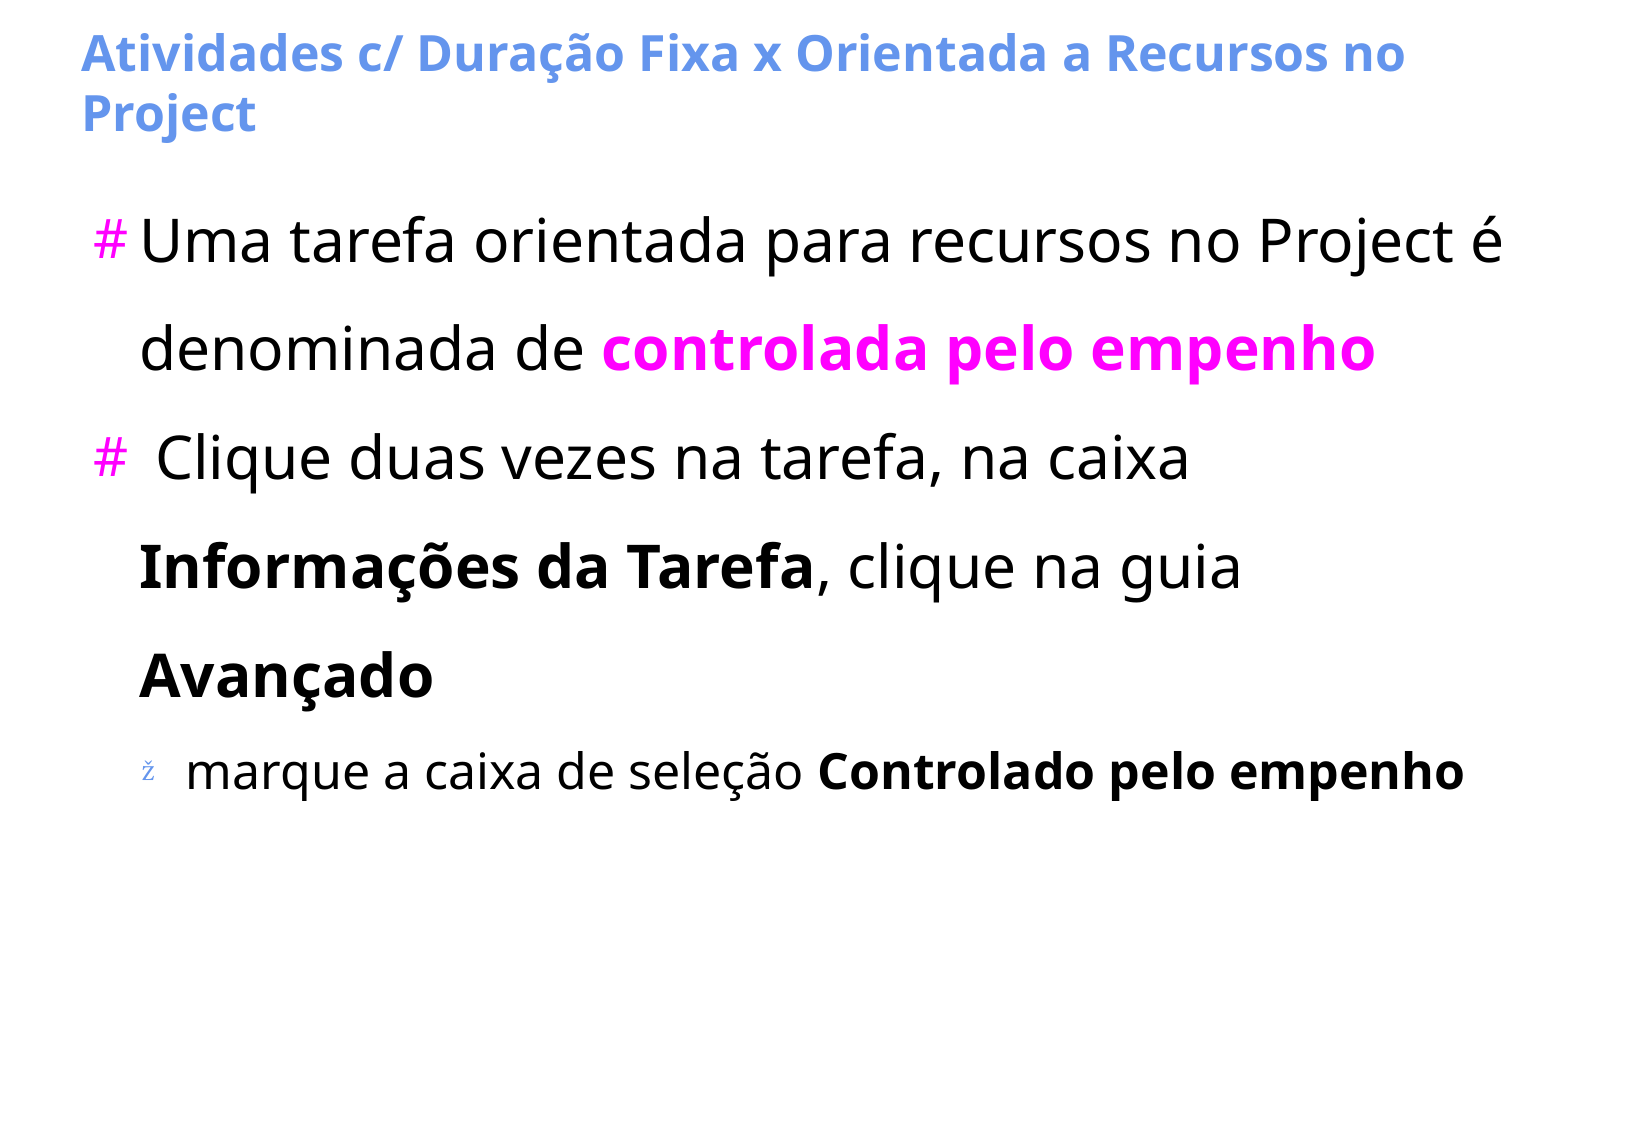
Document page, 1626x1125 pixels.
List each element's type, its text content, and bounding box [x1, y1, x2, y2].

title Atividades c/ Duração Fixa x Orientada a Recursos no Project [81, 21, 1544, 142]
list Uma tarefa orientada para recursos no Project é denominada de controlada pelo empenho Clique duas vezes na tarefa, na caixa Informações da Tarefa, clique na guia Avançado marque a caixa de seleção Controlado pelo empenho [81, 165, 1544, 1016]
